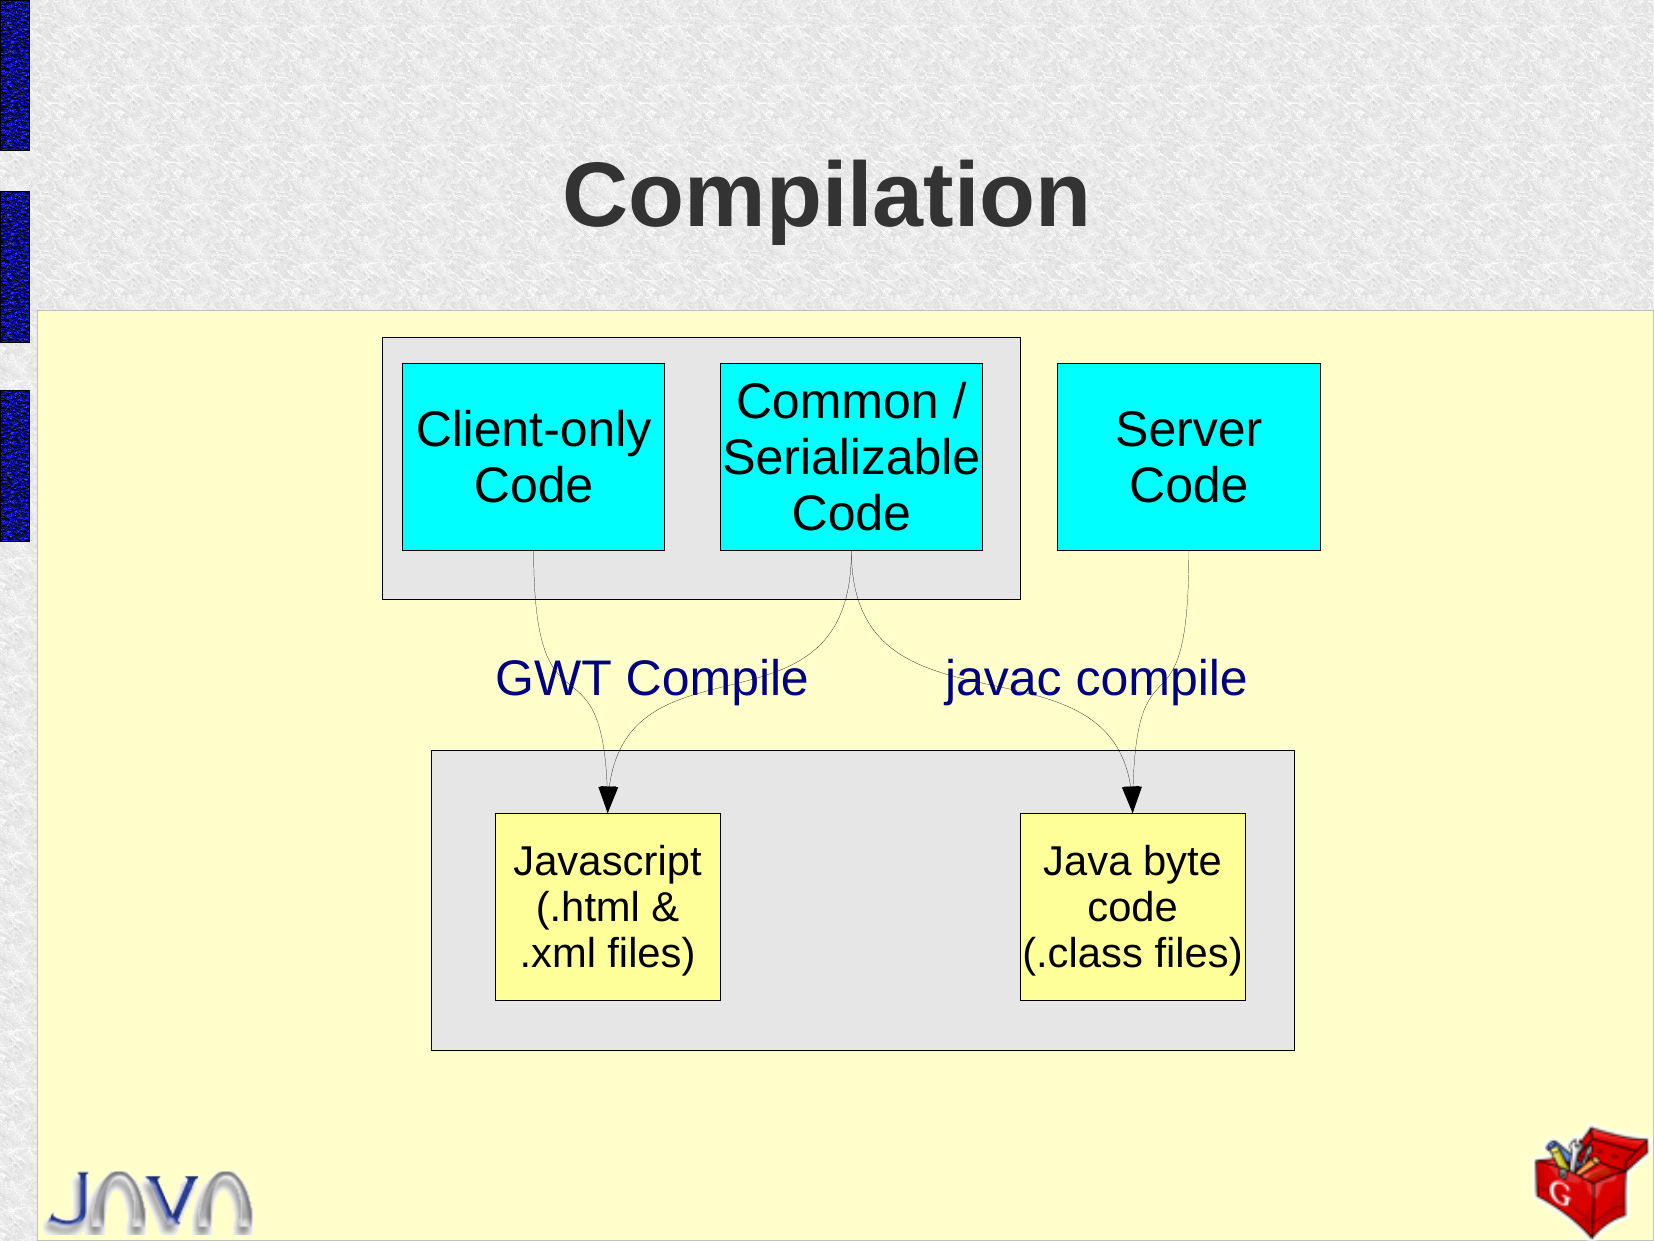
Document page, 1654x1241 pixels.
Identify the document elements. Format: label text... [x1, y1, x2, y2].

picture [1525, 1118, 1654, 1241]
text_box [431, 750, 1295, 1051]
picture [1, 391, 29, 541]
text_box GWT Compile [495, 650, 810, 713]
text_box Common / Serializable Code [720, 363, 983, 551]
text_box [605, 750, 619, 786]
text_box Java byte code (.class files) [1020, 813, 1246, 1001]
text_box javac compile [945, 650, 1248, 713]
title Compilation [121, 91, 1534, 299]
picture [1, 192, 29, 342]
text_box Client-only Code [402, 363, 665, 551]
picture [1, 1, 29, 150]
picture [43, 1162, 263, 1235]
text_box [382, 337, 1021, 600]
text_box [846, 568, 857, 600]
text_box [1120, 750, 1135, 786]
text_box Javascript (.html & .xml files) [495, 813, 721, 1001]
picture [0, 0, 1654, 1241]
text_box Server Code [1057, 363, 1321, 551]
